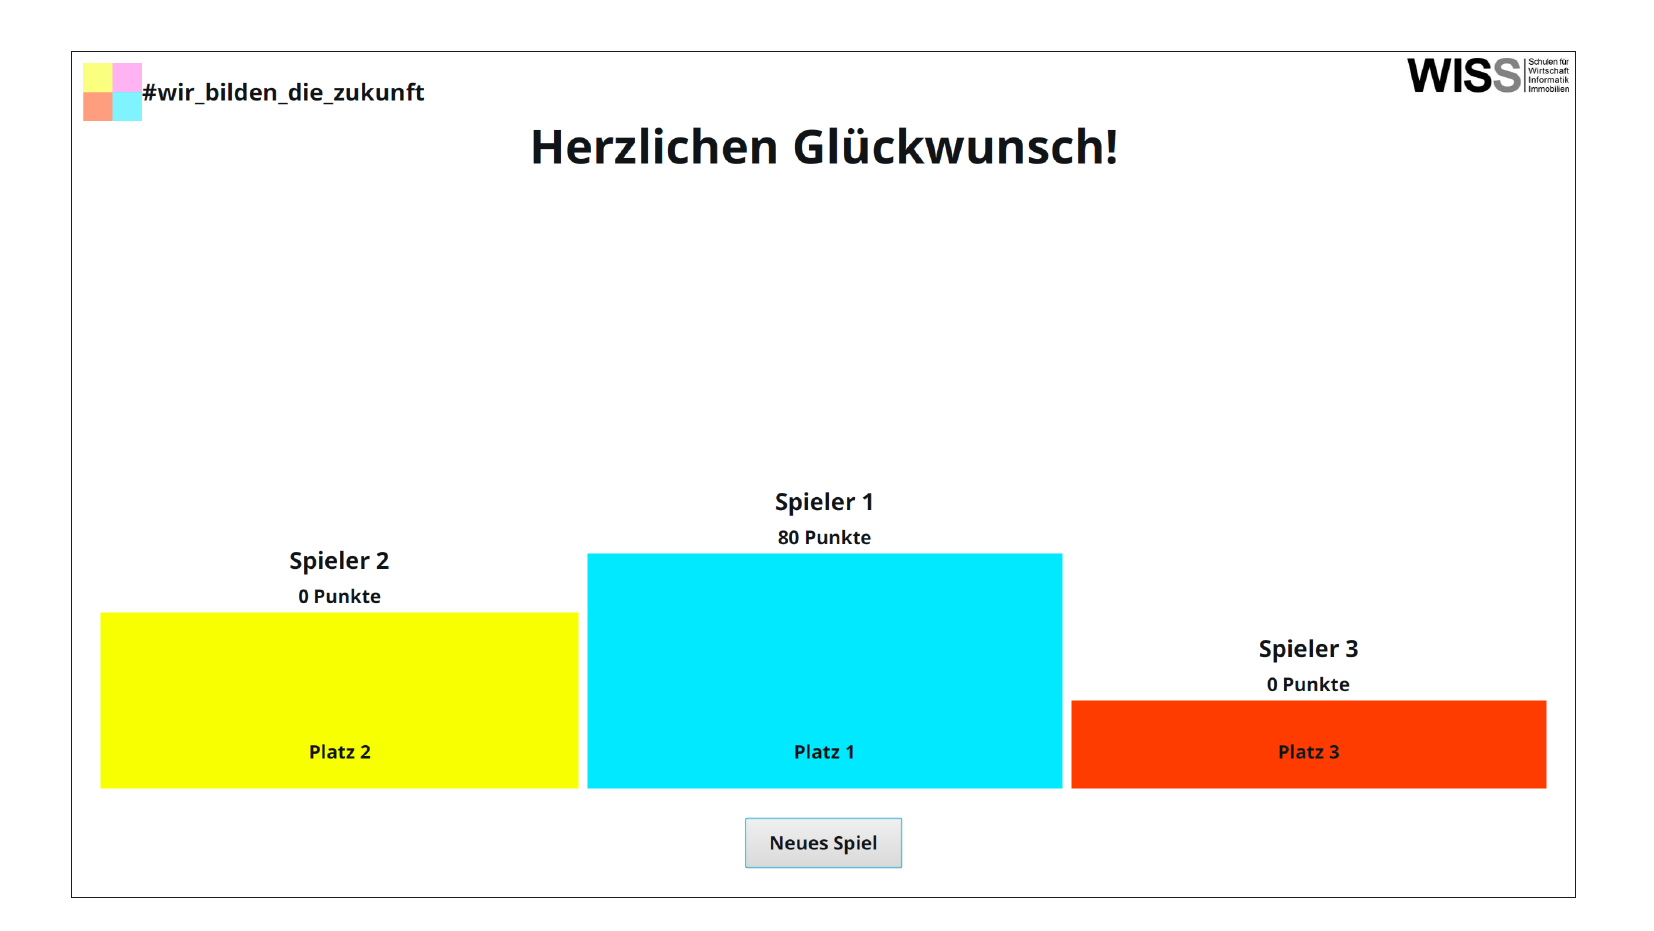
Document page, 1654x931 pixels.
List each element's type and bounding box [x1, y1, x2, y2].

picture [71, 51, 1576, 898]
